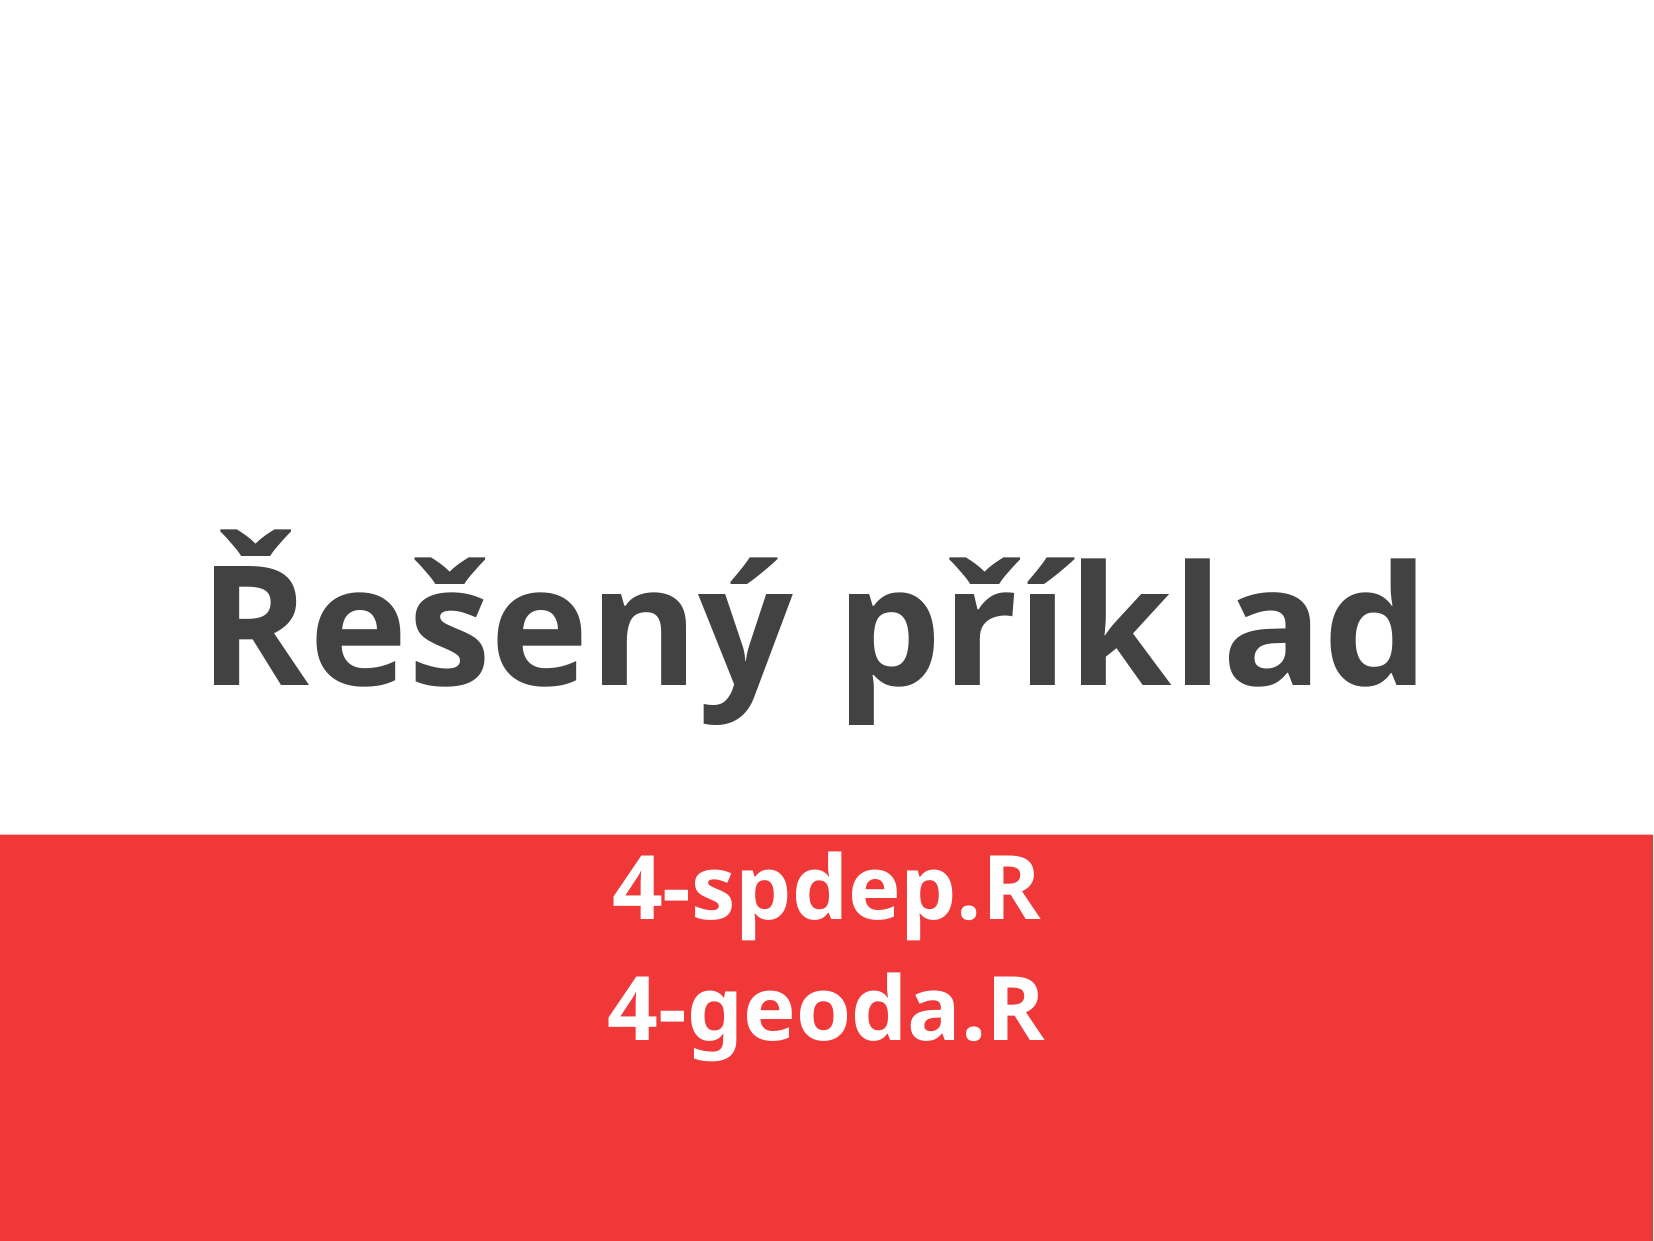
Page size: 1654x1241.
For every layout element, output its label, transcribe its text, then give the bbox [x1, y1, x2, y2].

title Řešený příklad [70, 430, 1559, 812]
subtitle 4-spdep.R 4-geoda.R [82, 841, 1571, 1050]
